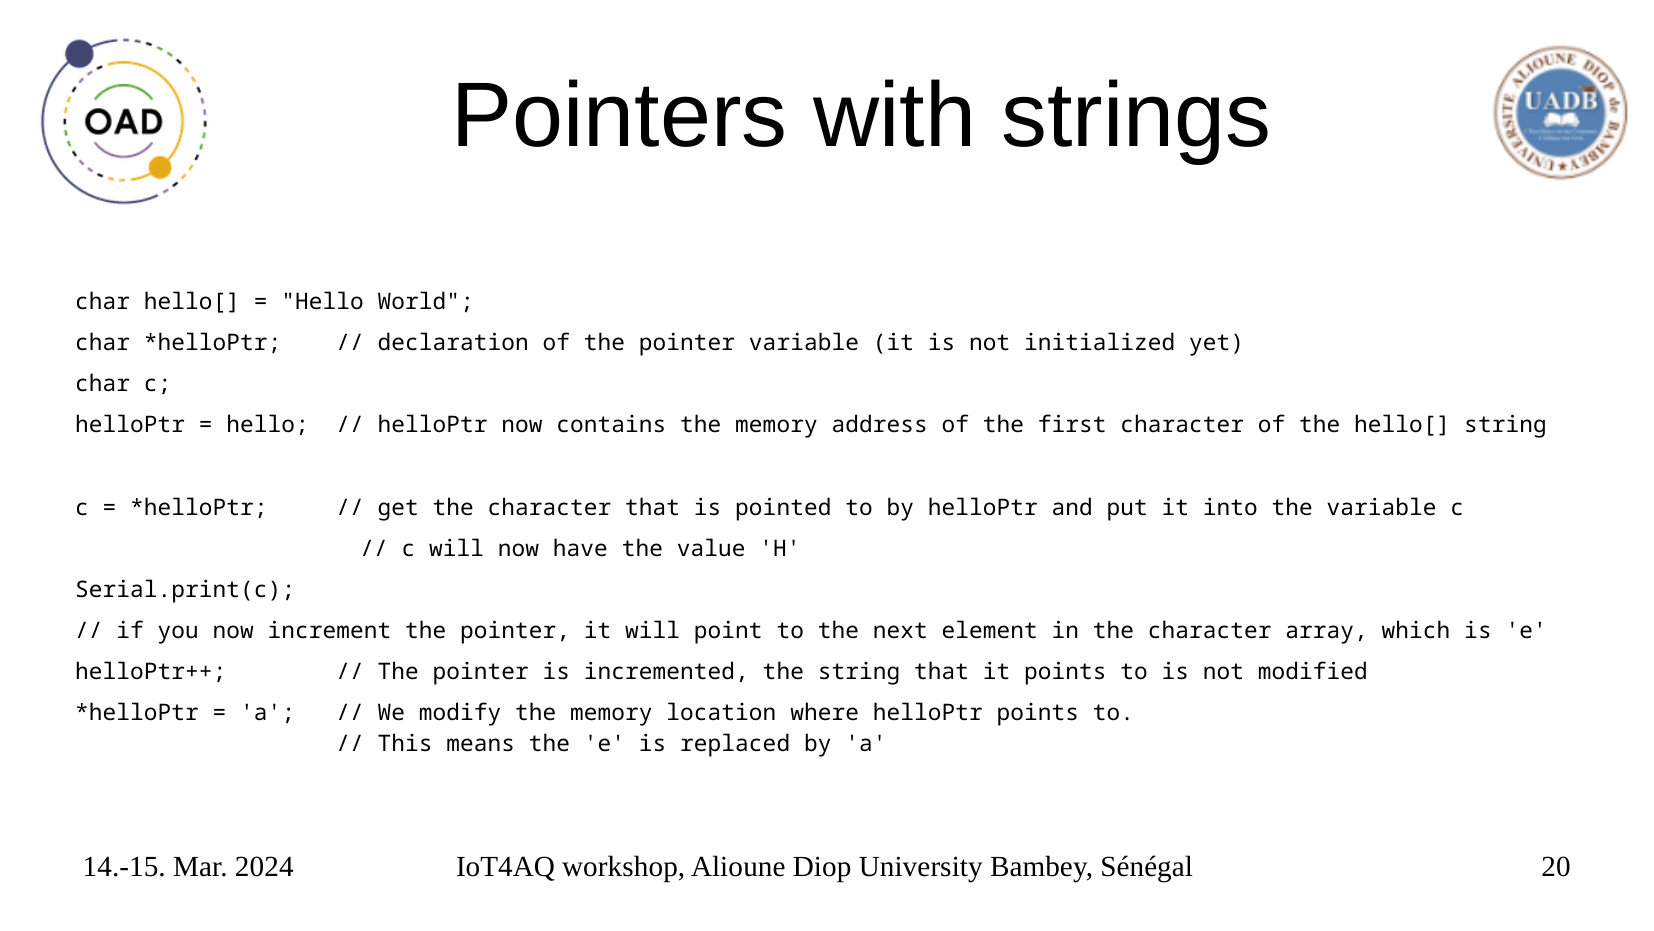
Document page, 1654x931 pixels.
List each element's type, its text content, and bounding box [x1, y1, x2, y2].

list char hello[] = "Hello World"; char *helloPtr; // declaration of the pointer variable (it is not initialized yet) char c; helloPtr = hello; // helloPtr now contains the memory address of the first character of the hello[] string c = *helloPtr; // get the character that is pointed to by helloPtr and put it into the variable c // c will now have the value 'H' Serial.print(c); // if you now increment the pointer, it will point to the next element in the character array, which is 'e' helloPtr++; // The pointer is incremented, the string that it points to is not modified *helloPtr = 'a'; // We modify the memory location where helloPtr points to. // This means the 'e' is replaced by 'a' [75, 285, 1564, 826]
picture [0, 24, 242, 225]
title Pointers with strings [278, 37, 1446, 193]
picture [1482, 37, 1641, 188]
